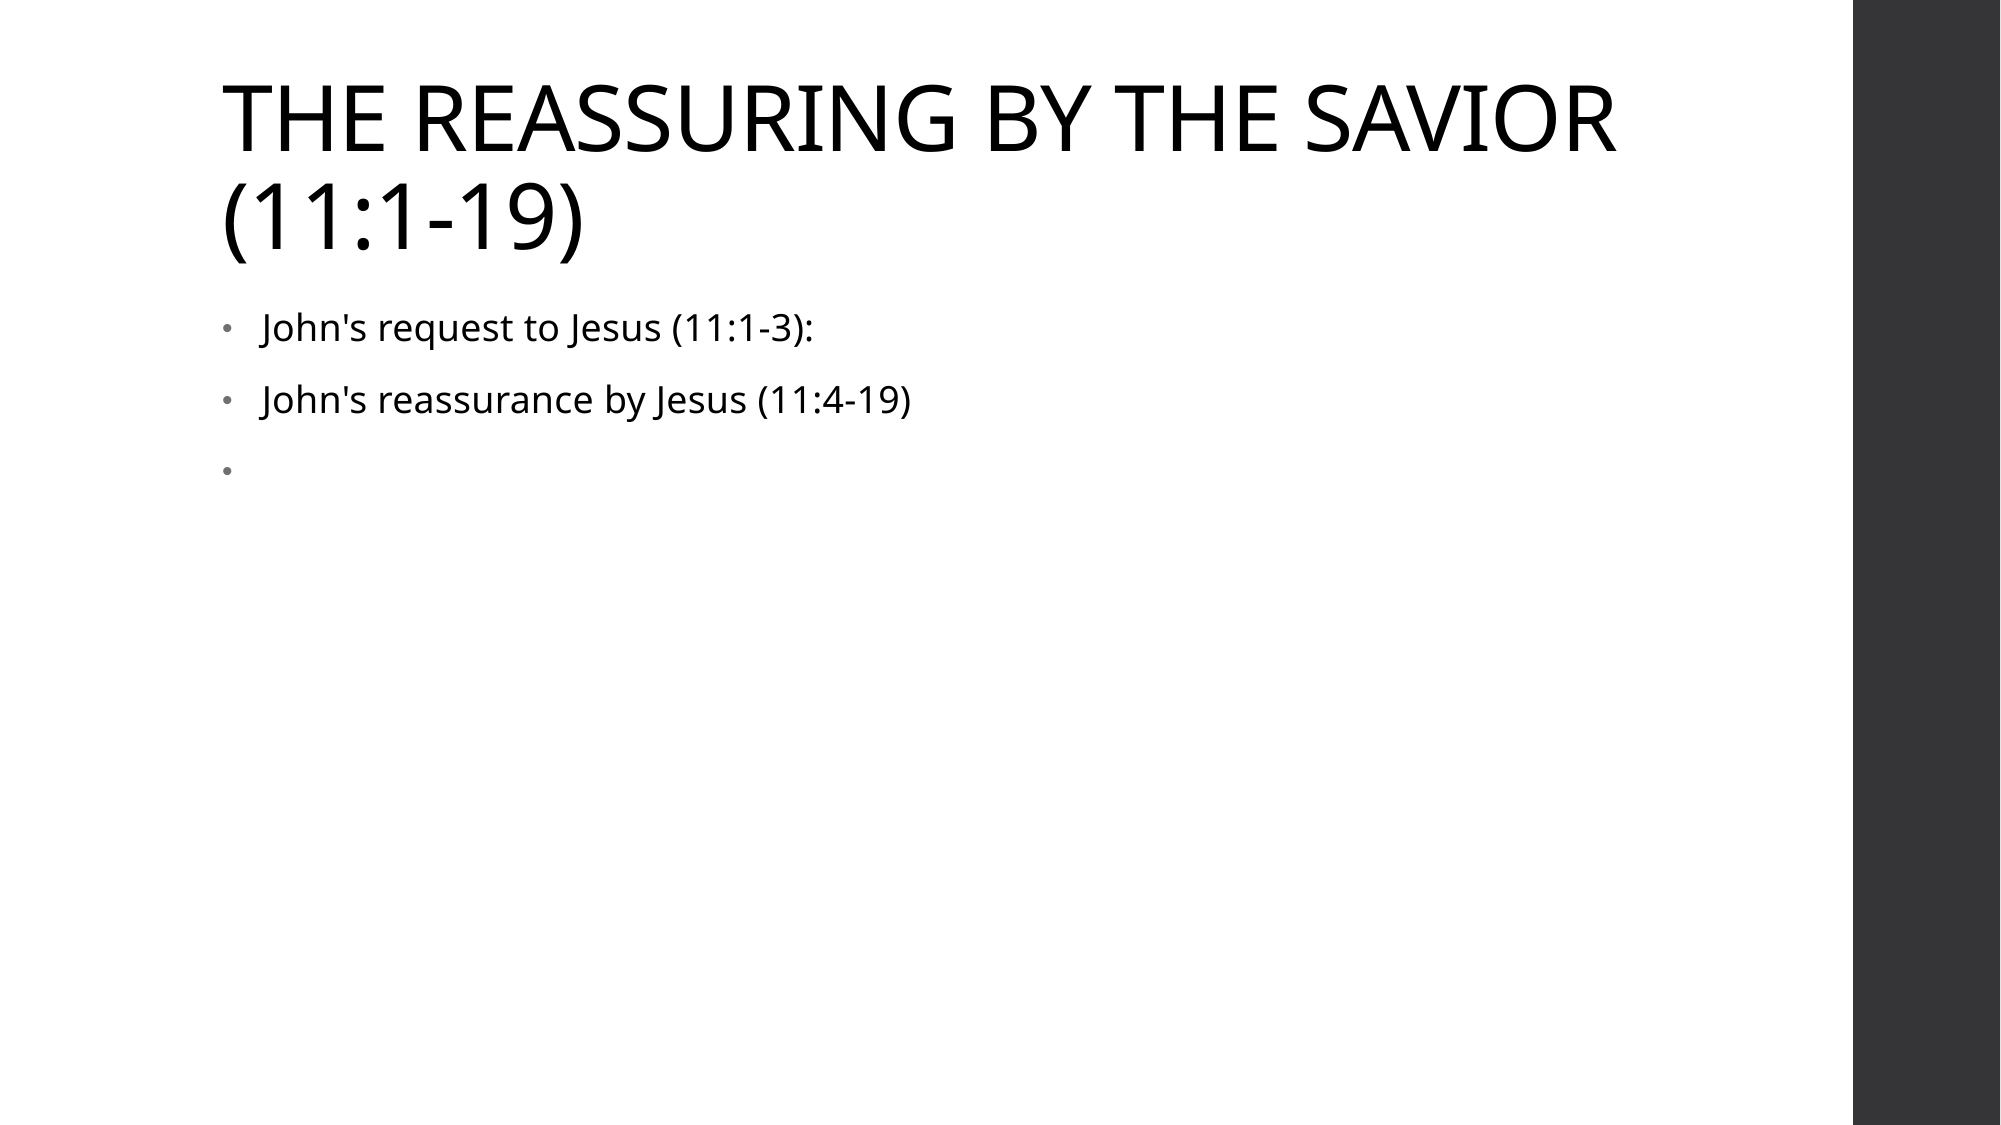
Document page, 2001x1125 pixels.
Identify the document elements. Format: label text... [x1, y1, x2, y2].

list John's request to Jesus (11:1-3): John's reassurance by Jesus (11:4-19) [206, 299, 1617, 1014]
title THE REASSURING BY THE SAVIOR (11:1-19) [206, 60, 1797, 278]
